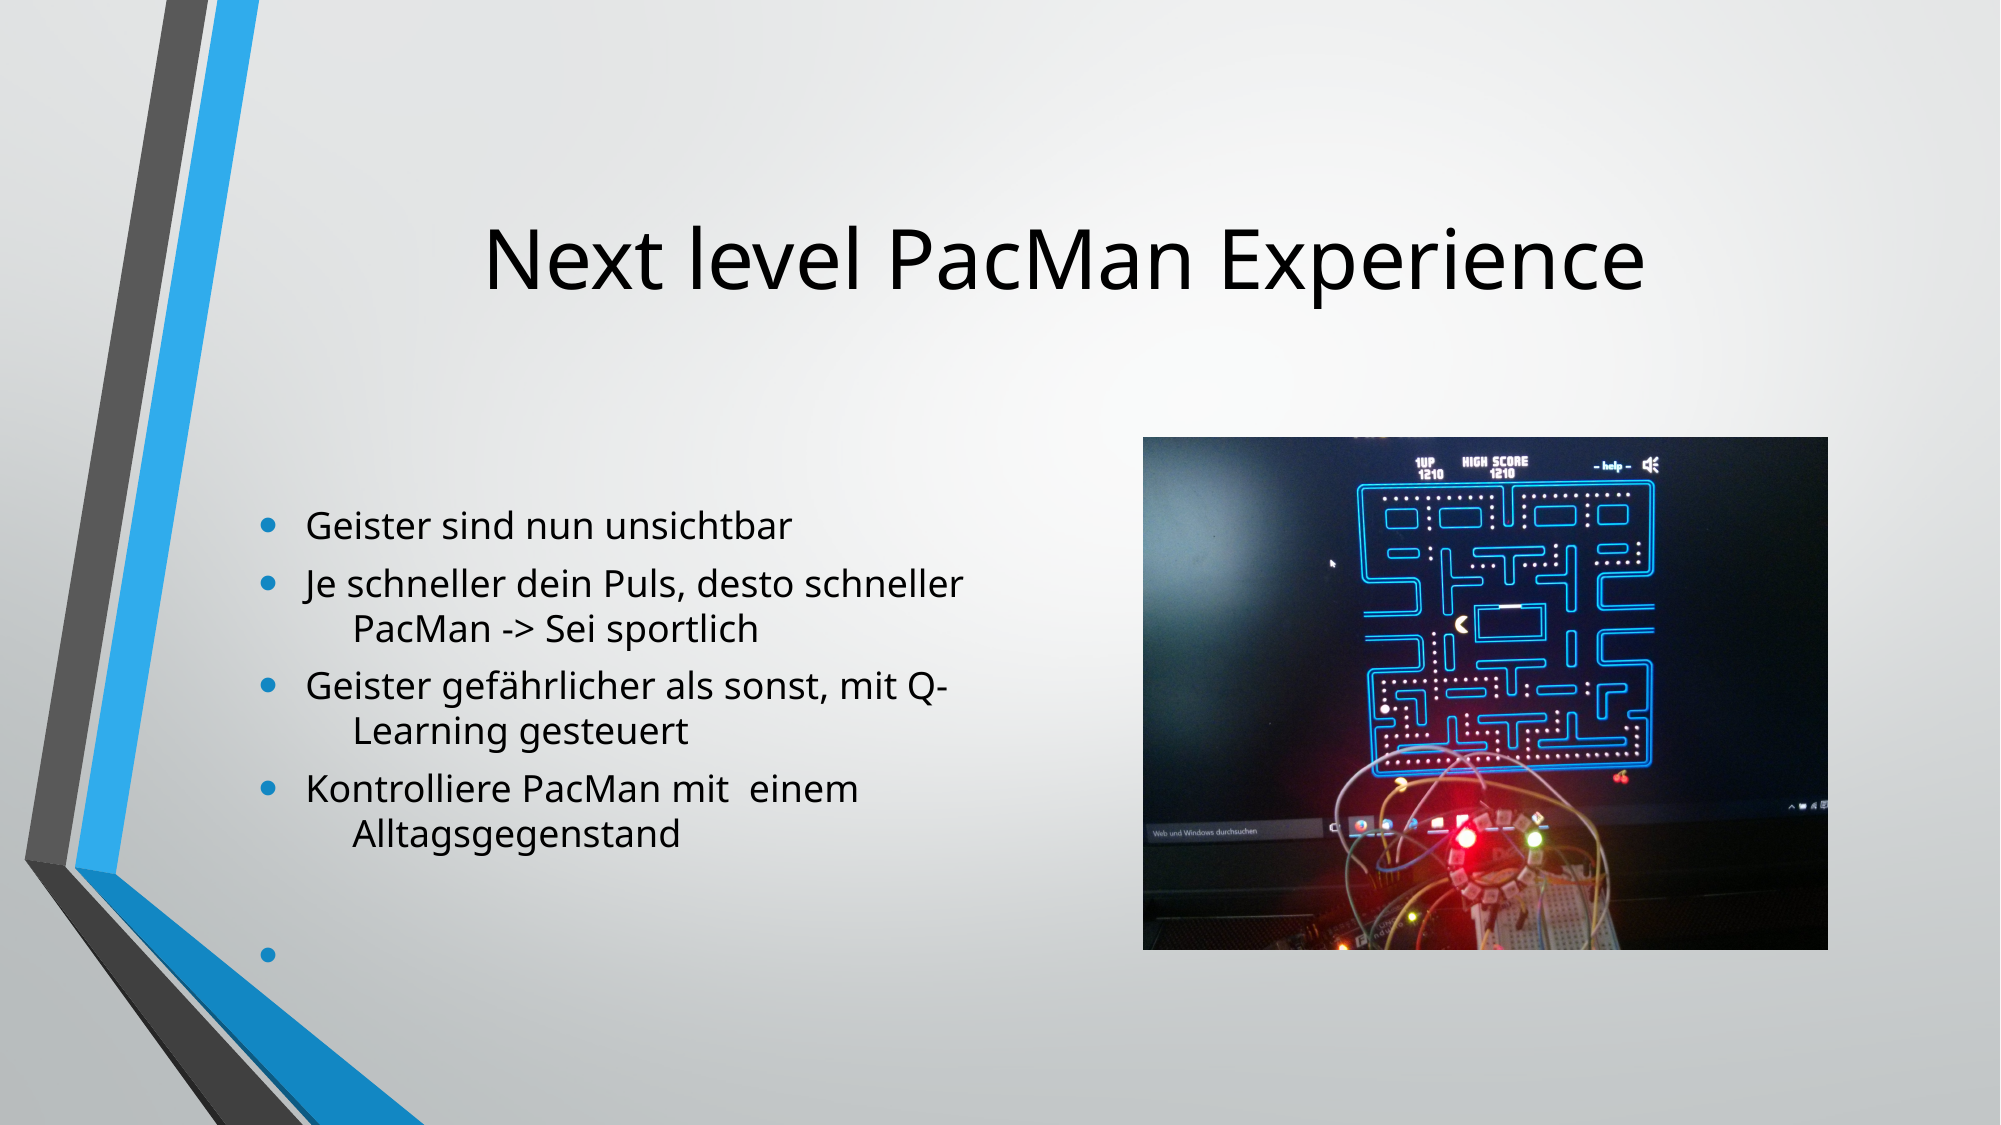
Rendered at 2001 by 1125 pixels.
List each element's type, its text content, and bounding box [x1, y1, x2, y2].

list Geister sind nun unsichtbar Je schneller dein Puls, desto schneller PacMan -> Sei sportlich Geister gefährlicher als sonst, mit Q-Learning gesteuert Kontrolliere PacMan mit einem Alltagsgegenstand [243, 437, 1047, 950]
picture [1143, 437, 1828, 950]
title Next level PacMan Experience [243, 112, 1887, 400]
